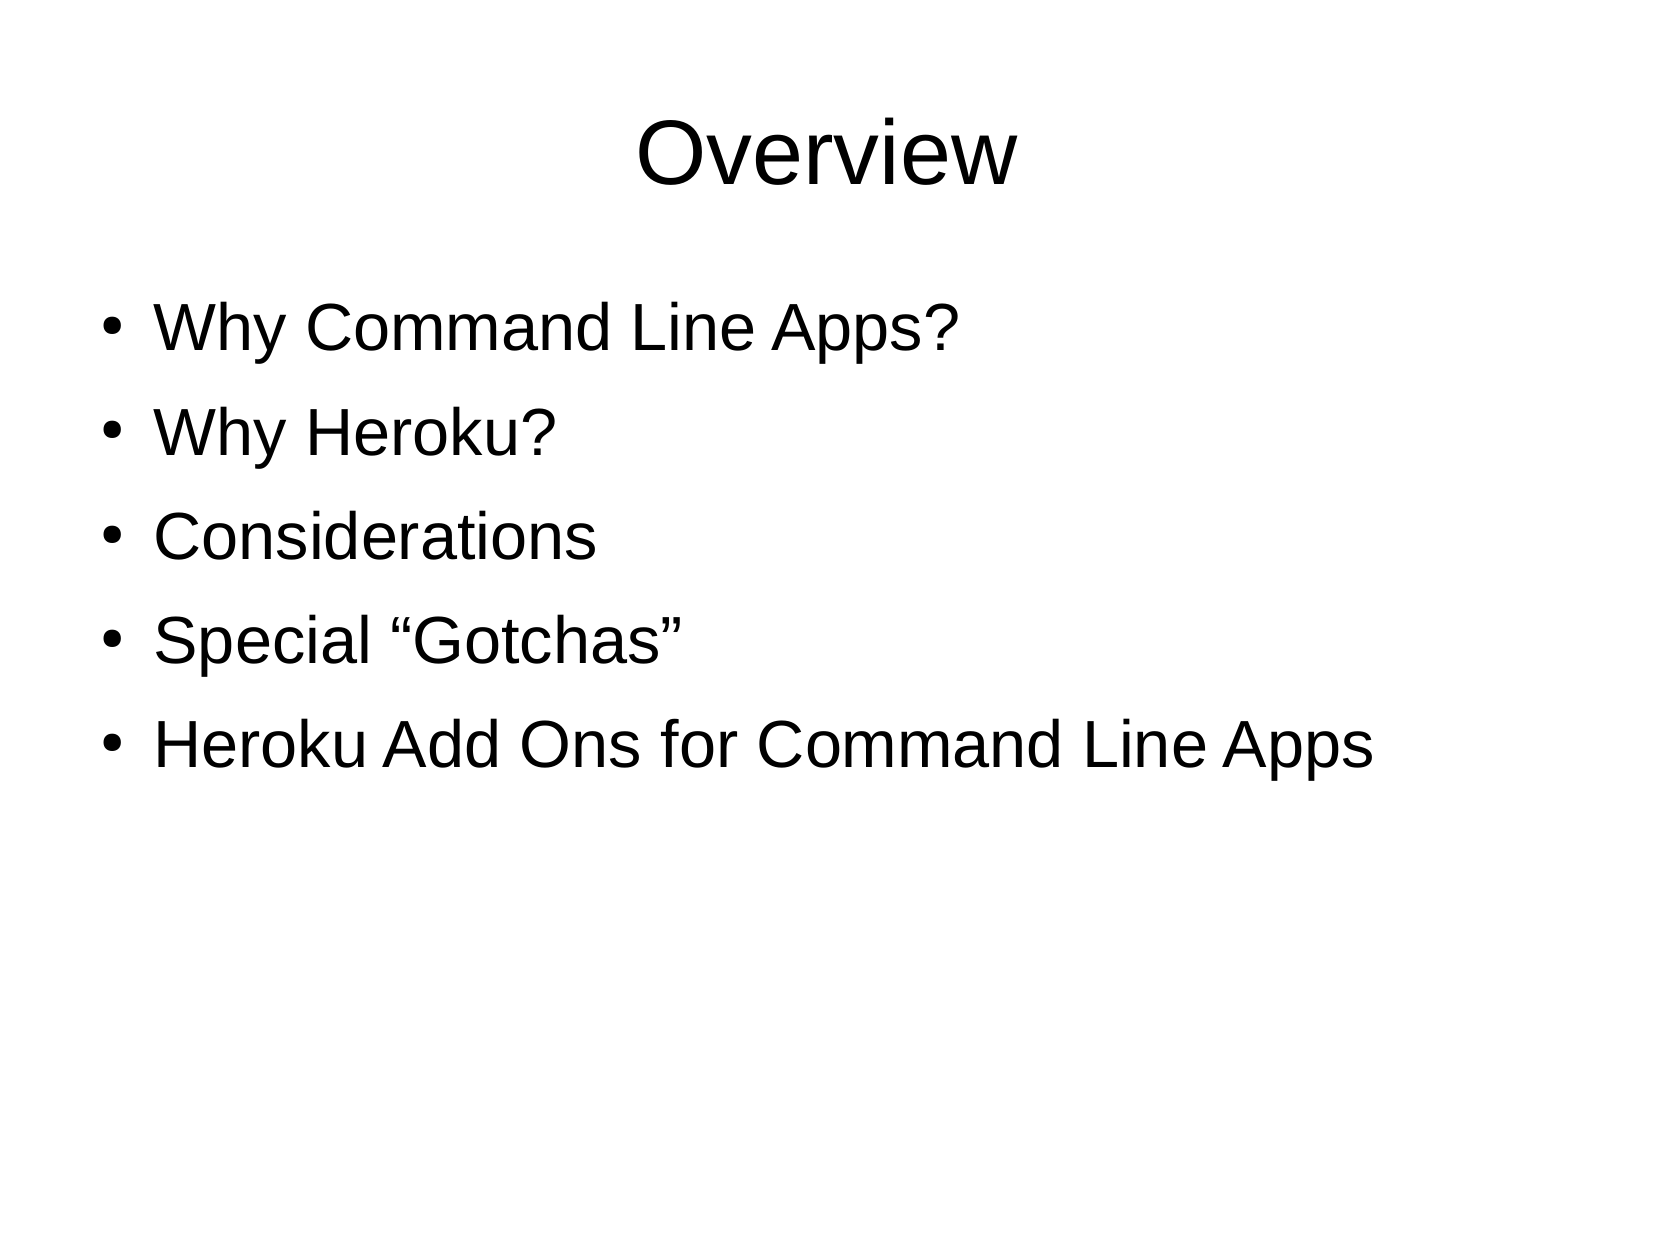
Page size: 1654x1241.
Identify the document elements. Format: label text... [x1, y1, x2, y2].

list Why Command Line Apps? Why Heroku? Considerations Special “Gotchas” Heroku Add Ons for Command Line Apps [82, 290, 1571, 1010]
title Overview [82, 49, 1571, 257]
